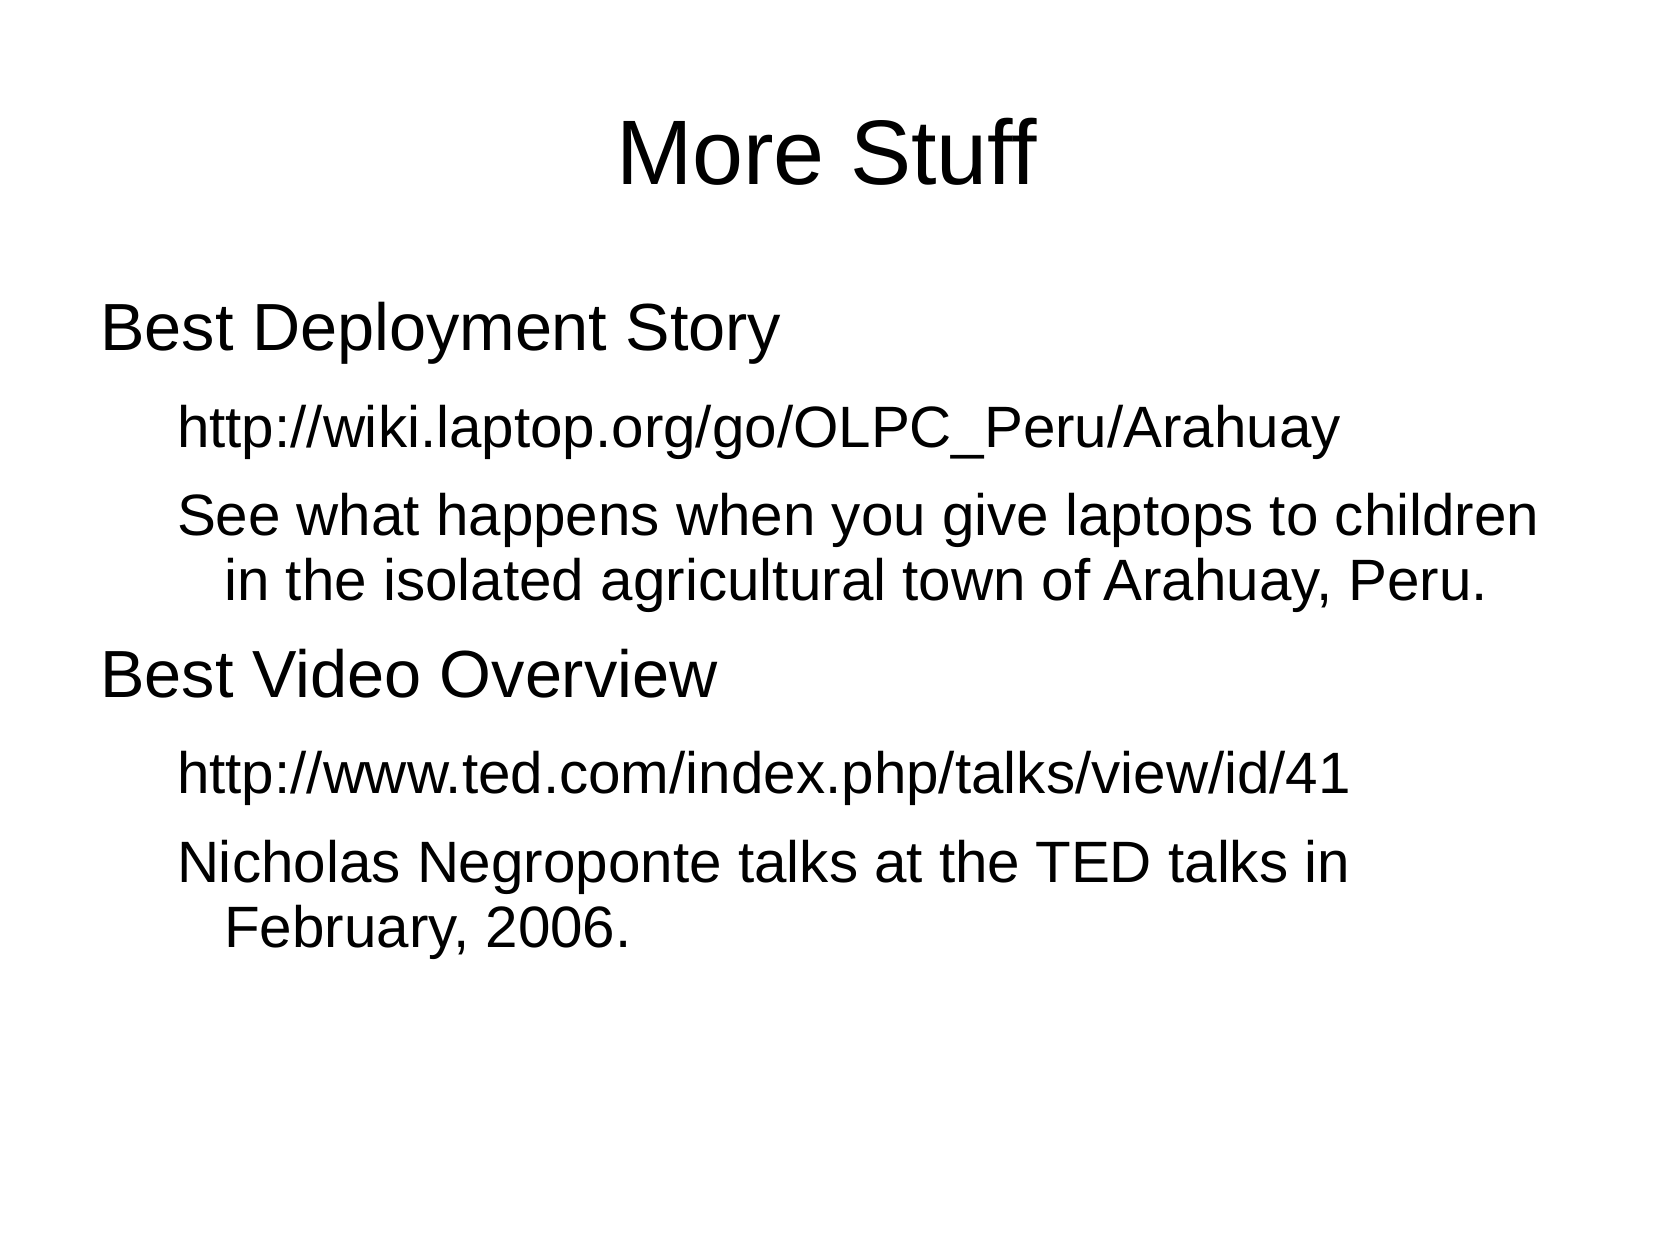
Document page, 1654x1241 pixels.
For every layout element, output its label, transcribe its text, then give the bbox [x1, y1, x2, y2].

list Best Deployment Story http://wiki.laptop.org/go/OLPC_Peru/Arahuay See what happens when you give laptops to children in the isolated agricultural town of Arahuay, Peru. Best Video Overview http://www.ted.com/index.php/talks/view/id/41 Nicholas Negroponte talks at the TED talks in February, 2006. [82, 290, 1571, 1225]
title More Stuff [82, 56, 1571, 250]
